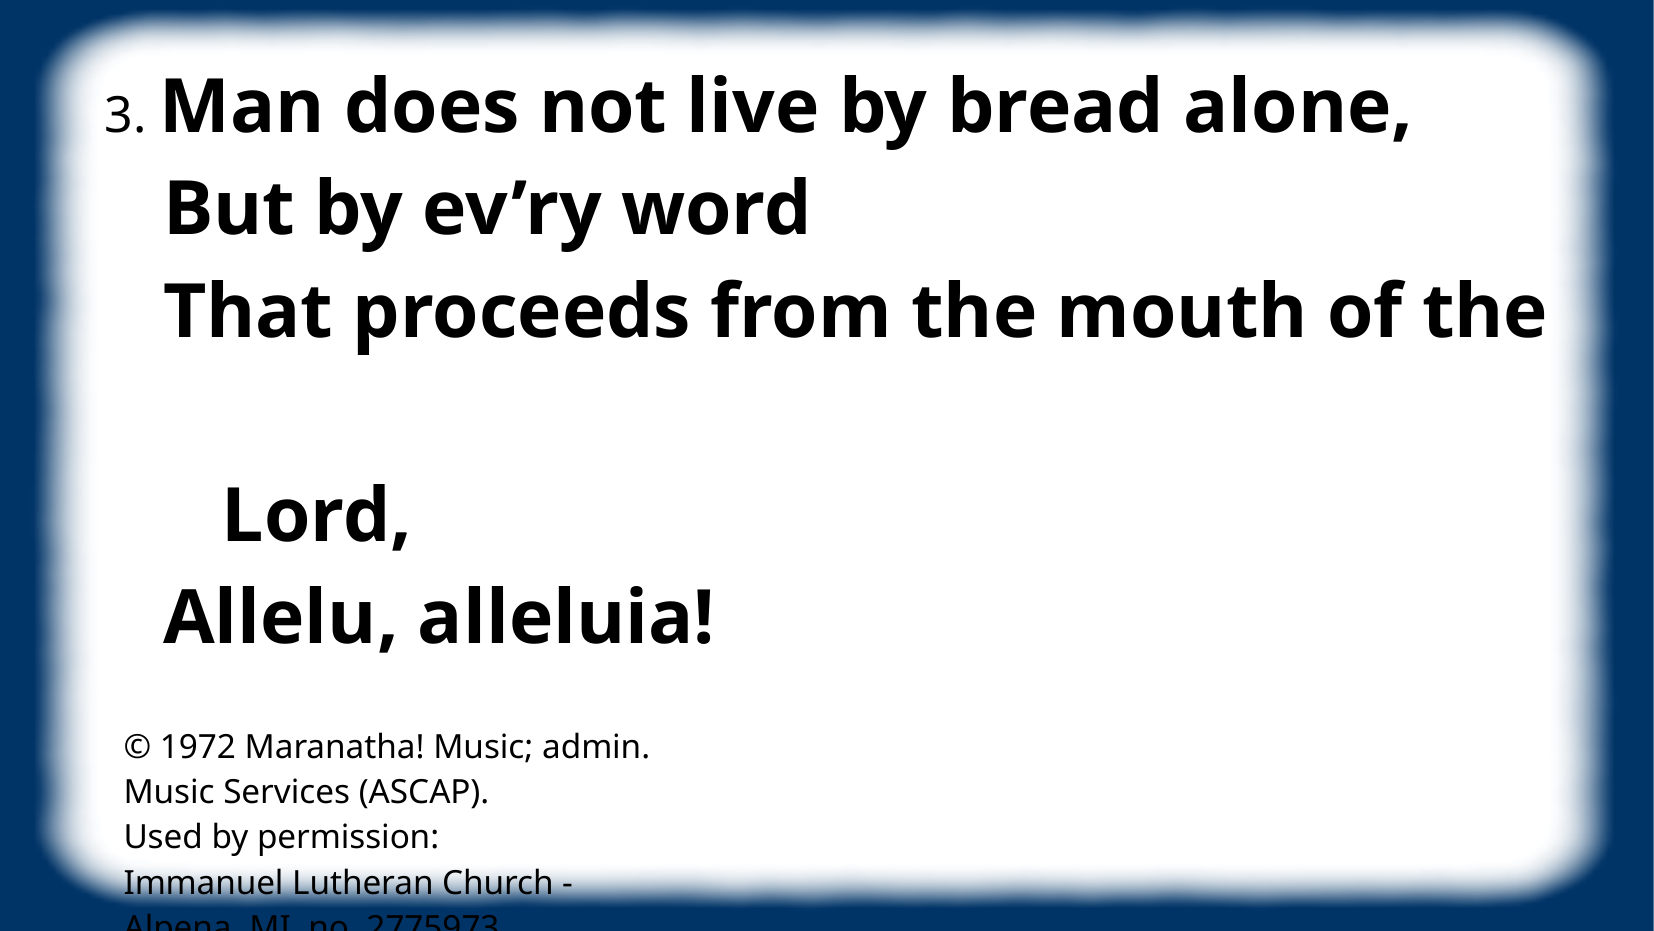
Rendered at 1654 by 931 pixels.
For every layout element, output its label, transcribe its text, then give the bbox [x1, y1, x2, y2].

picture [333, 923, 343, 931]
picture [0, 0, 1654, 931]
picture [178, 923, 187, 928]
picture [130, 919, 137, 929]
picture [159, 923, 169, 931]
picture [268, 920, 273, 931]
picture [447, 917, 456, 928]
text_box 3. Man does not live by bread alone, But by ev’ry word That proceeds from the mouth of the Lord, Allelu, alleluia! © 1972 Maranatha! Music; admin. Music Services (ASCAP). Used by permission: Immanuel Lutheran Church - Alpena, MI, no. 2775973. [90, 45, 1576, 881]
picture [314, 923, 323, 931]
picture [198, 923, 207, 931]
picture [255, 920, 260, 931]
